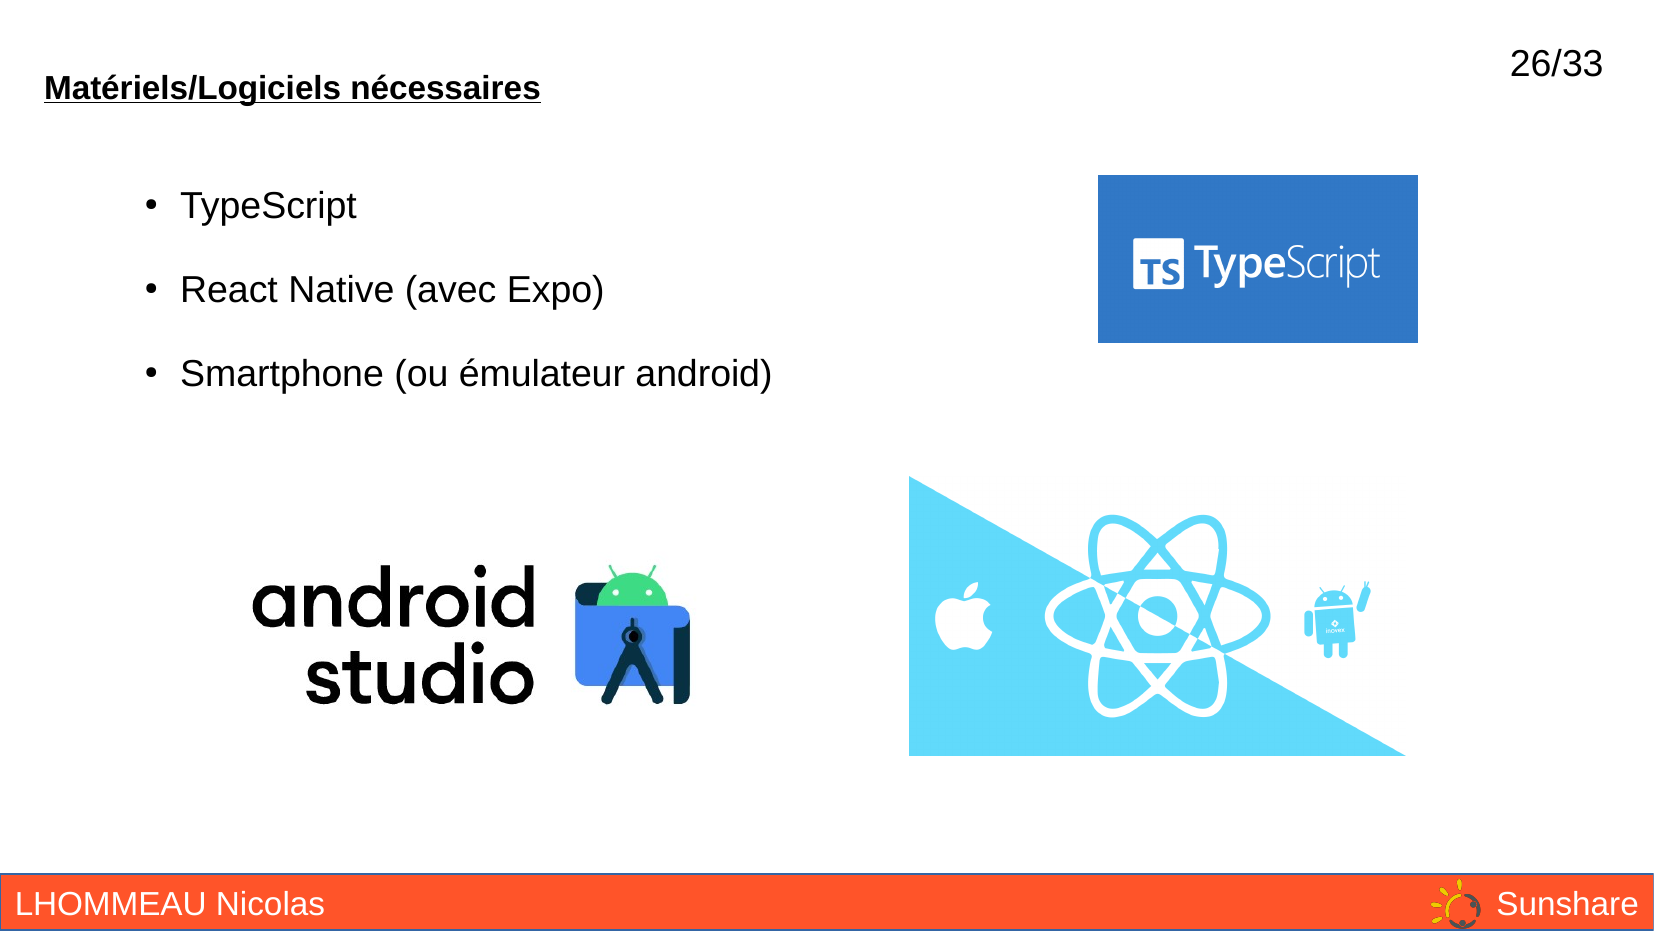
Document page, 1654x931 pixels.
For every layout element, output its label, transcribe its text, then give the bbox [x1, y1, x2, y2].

picture [909, 476, 1406, 756]
picture [1429, 877, 1483, 931]
text_box Matériels/Logiciels nécessaires [29, 58, 916, 148]
text_box TypeScript React Native (avec Expo) Smartphone (ou émulateur android) [129, 177, 1300, 682]
picture [1098, 175, 1418, 343]
picture [236, 482, 746, 792]
